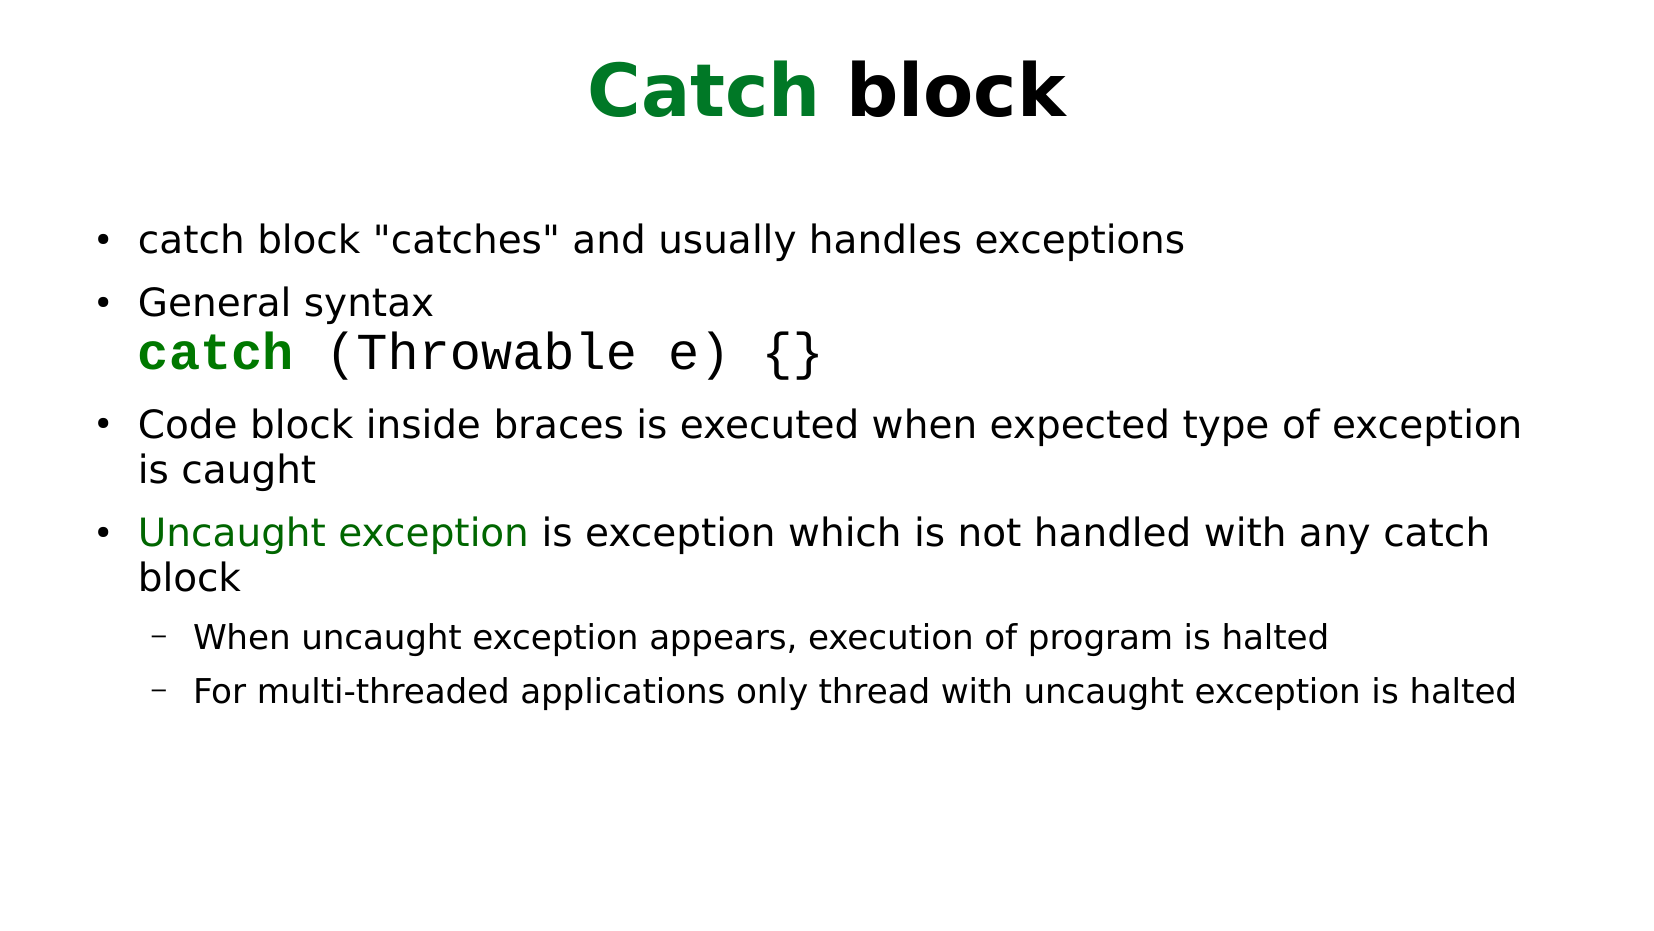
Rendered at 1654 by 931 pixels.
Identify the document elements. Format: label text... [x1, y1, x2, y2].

list catch block "catches" and usually handles exceptions General syntax catch (Throwable e) {} Code block inside braces is executed when expected type of exception is caught Uncaught exception is exception which is not handled with any catch block When uncaught exception appears, execution of program is halted For multi-threaded applications only thread with uncaught exception is halted [82, 217, 1538, 758]
title Catch block [82, 37, 1571, 147]
